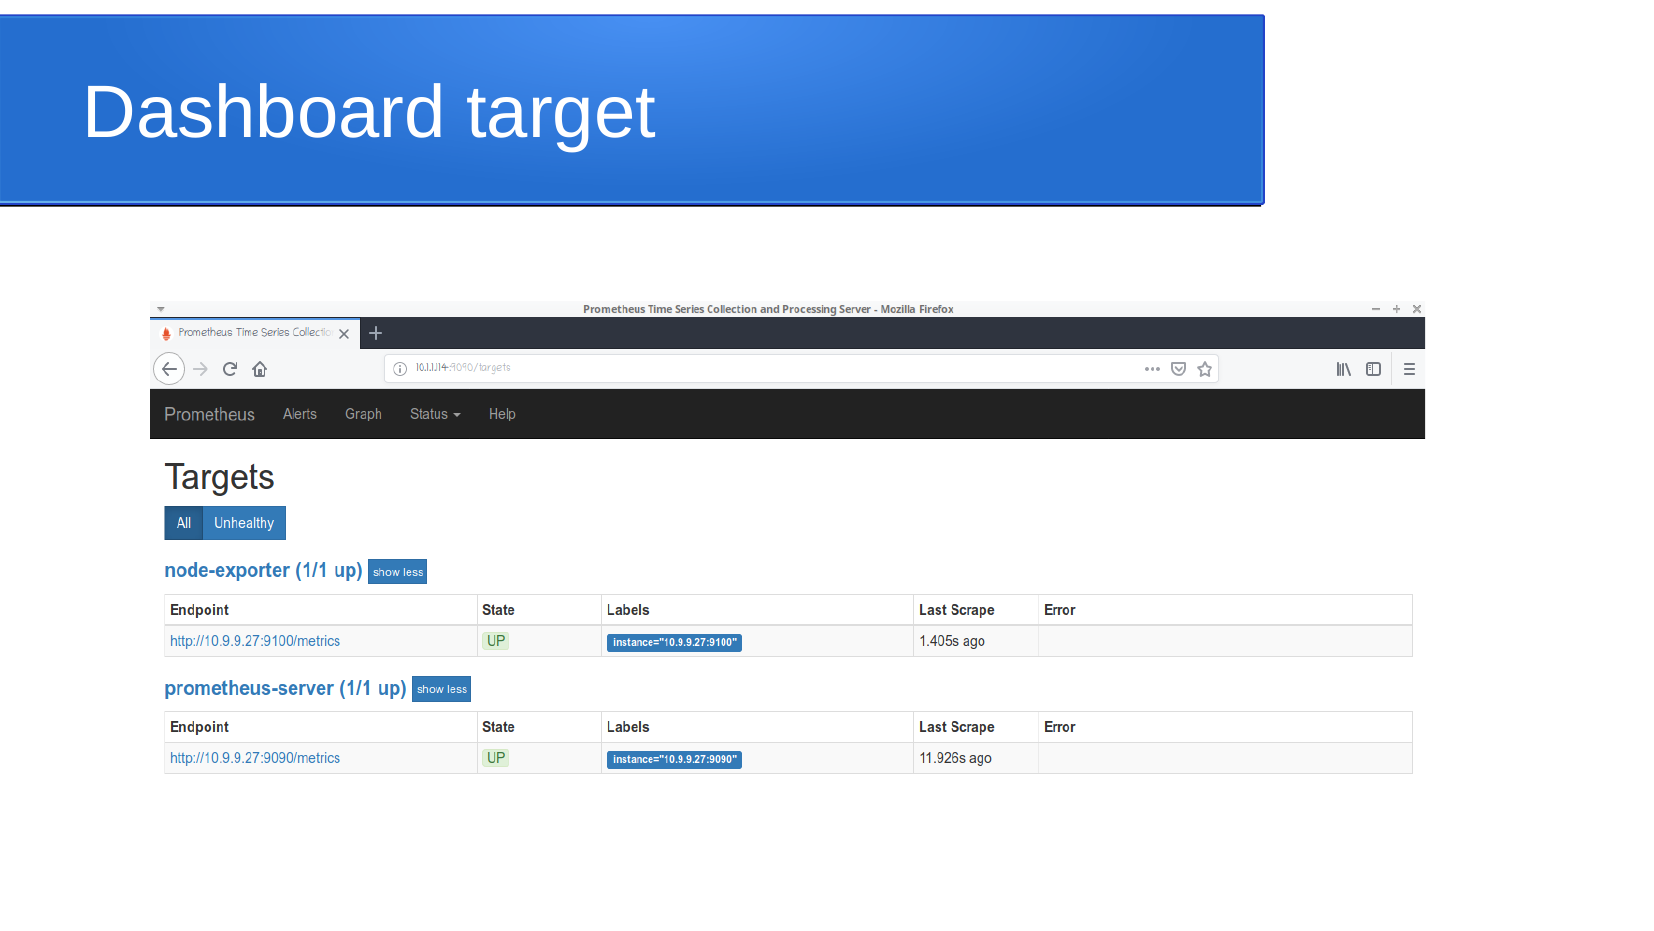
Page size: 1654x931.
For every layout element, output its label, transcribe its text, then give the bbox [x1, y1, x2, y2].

title Dashboard target [82, 35, 1235, 189]
picture [150, 300, 1426, 796]
